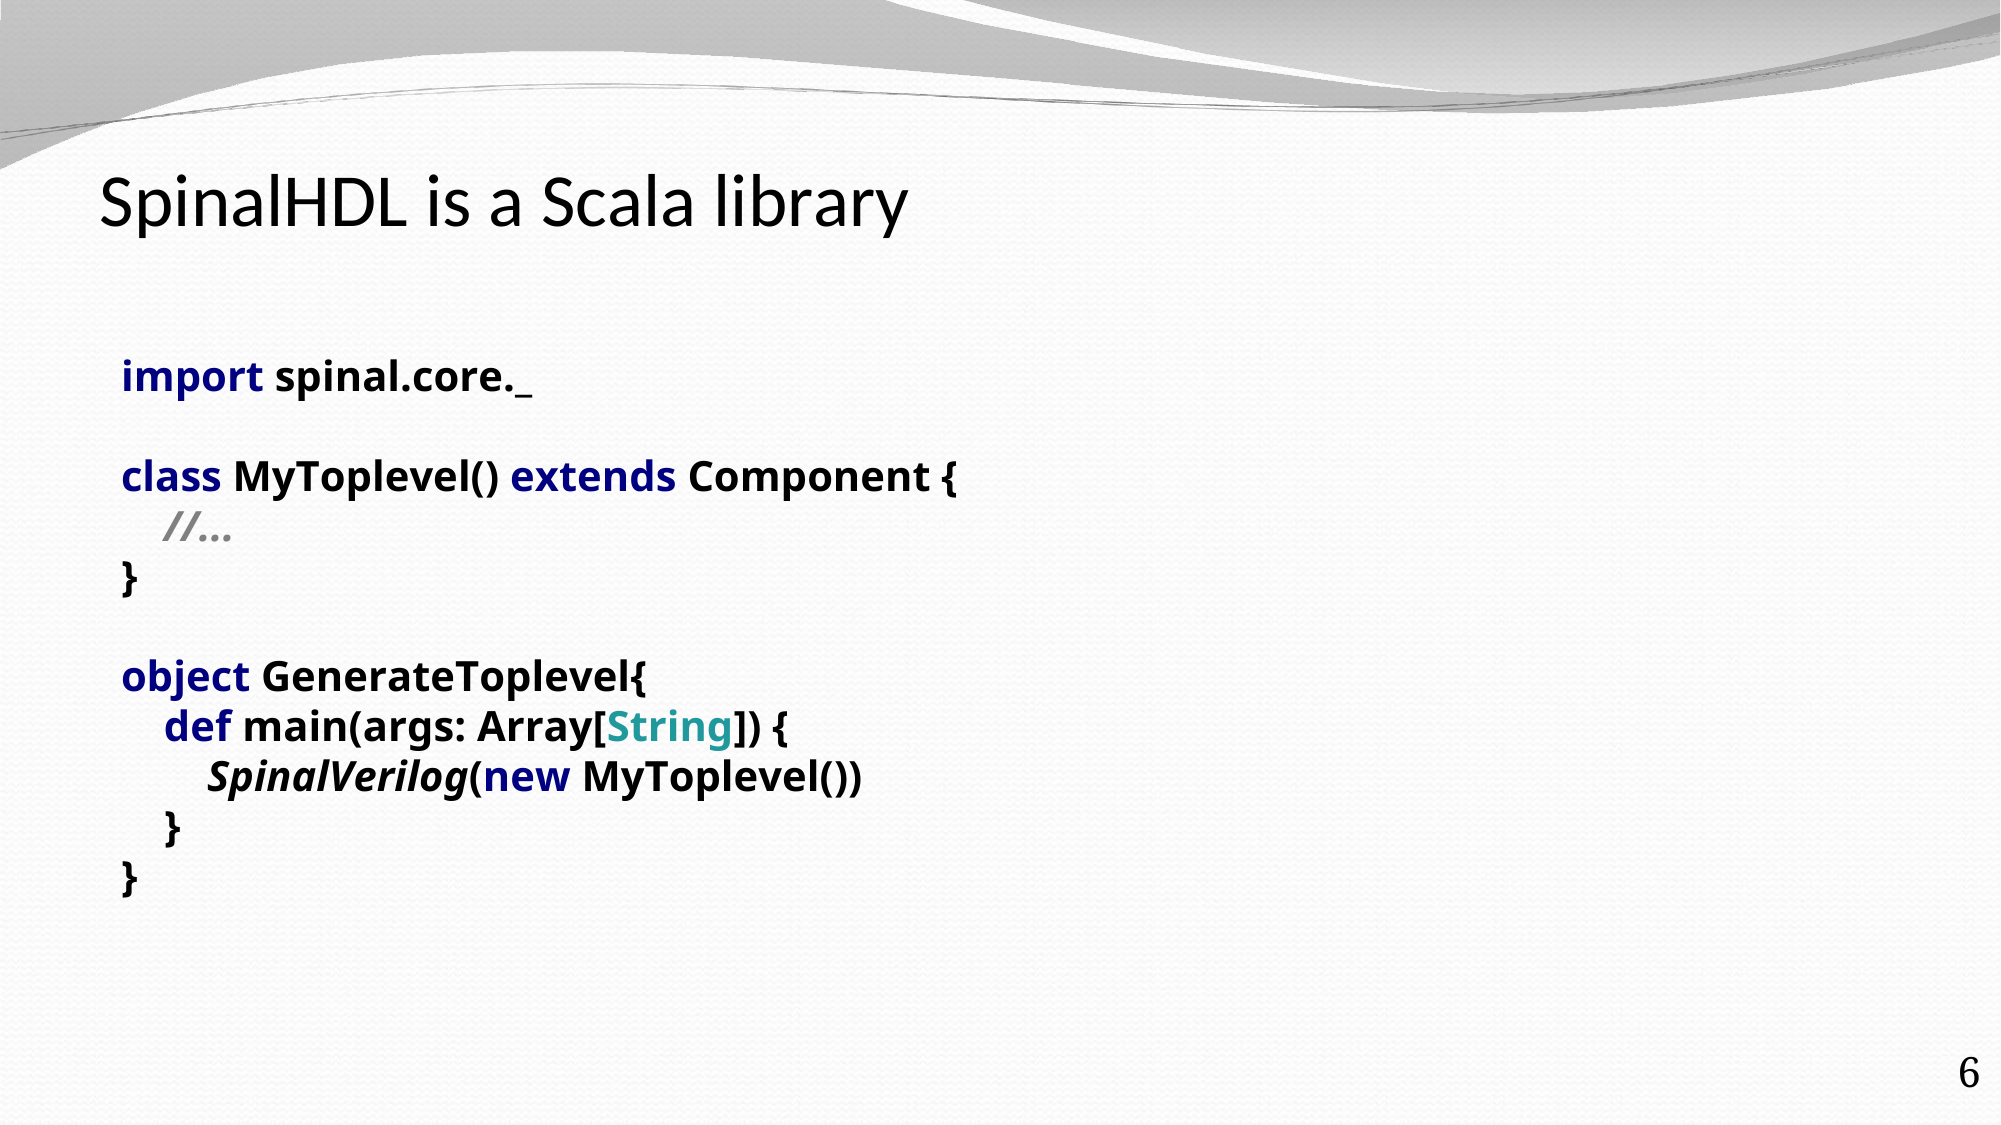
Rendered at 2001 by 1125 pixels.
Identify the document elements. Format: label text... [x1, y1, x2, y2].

title SpinalHDL is a Scala library [99, 54, 1985, 242]
text_box <numéro> [1813, 1042, 1981, 1103]
picture [0, 0, 2001, 1125]
text_box import spinal.core._ class MyToplevel() extends Component { //... } object GenerateToplevel{ def main(args: Array[String]) { SpinalVerilog(new MyToplevel()) } } [106, 342, 1146, 908]
